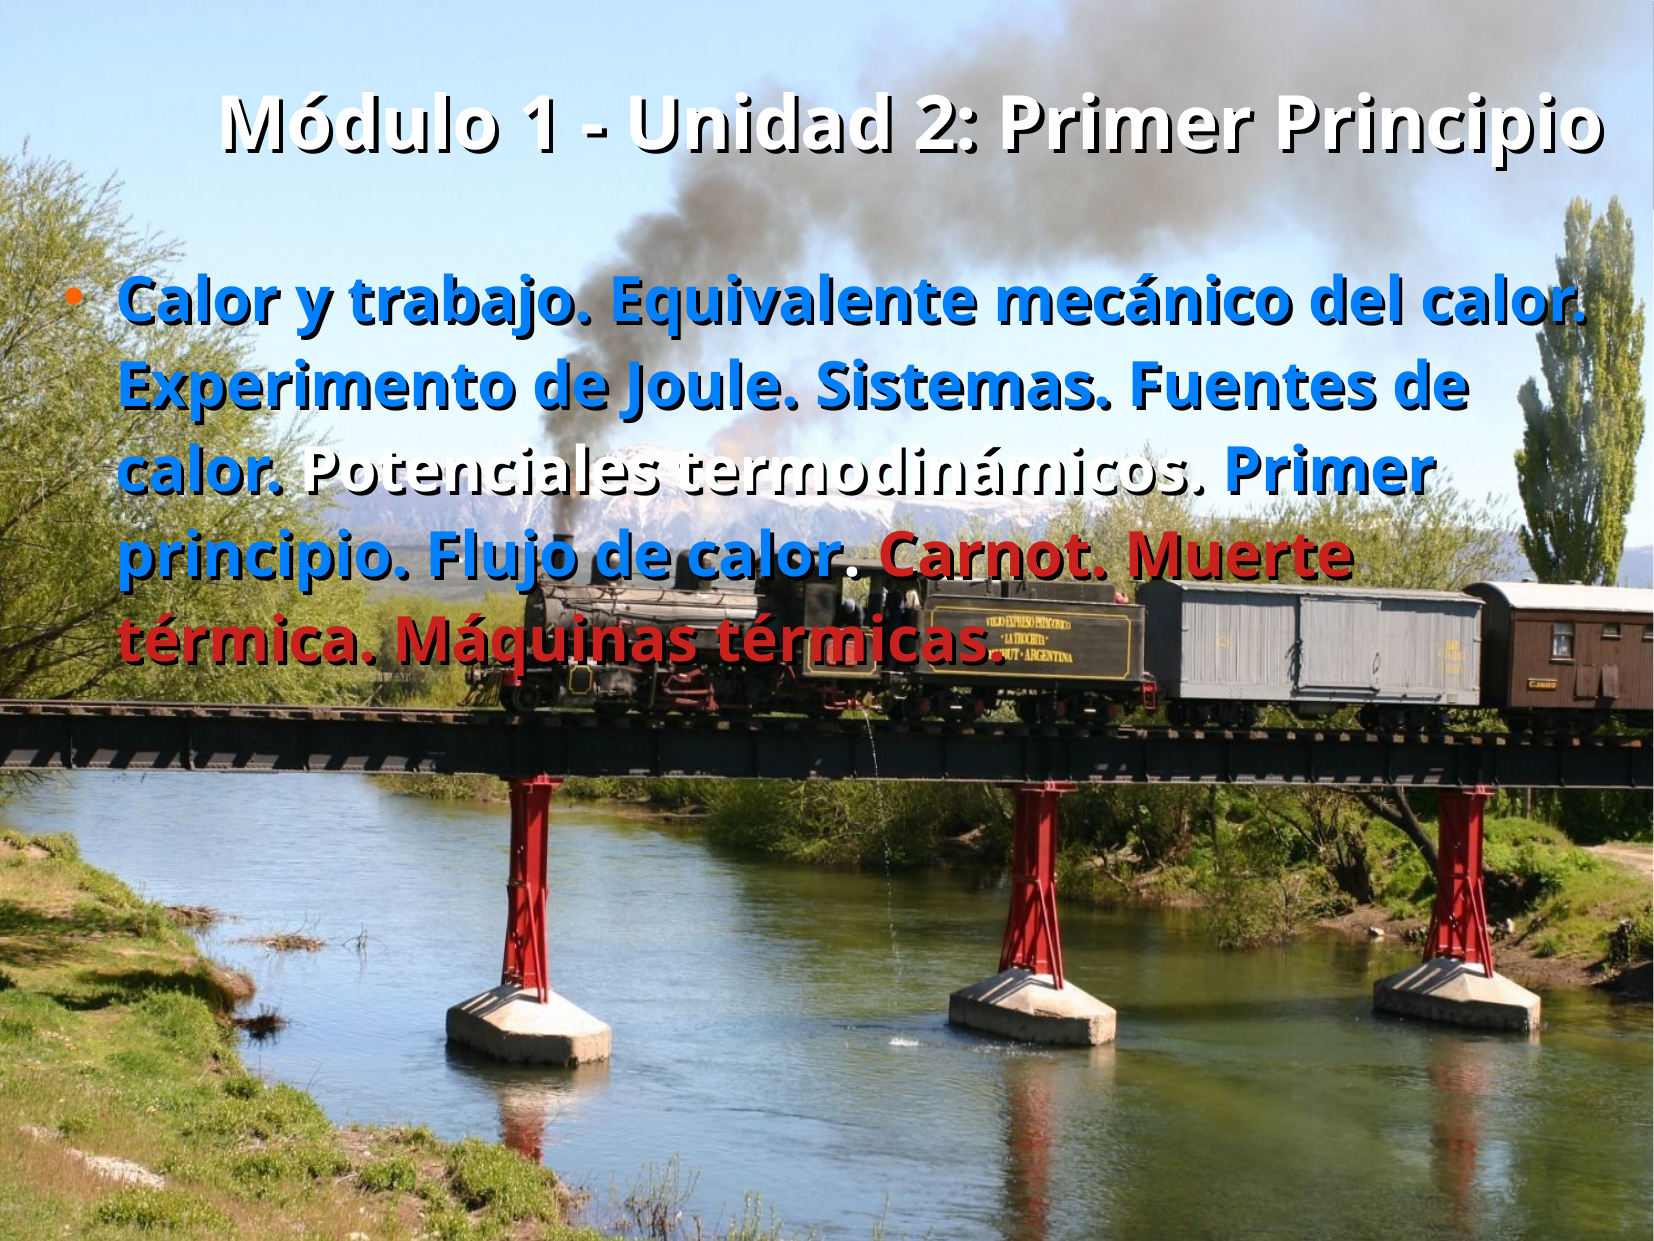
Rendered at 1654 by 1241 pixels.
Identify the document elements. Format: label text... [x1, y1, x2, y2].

picture [0, 0, 1654, 1241]
list Calor y trabajo. Equivalente mecánico del calor. Experimento de Joule. Sistemas. Fuentes de calor. Potenciales termodinámicos. Primer principio. Flujo de calor. Carnot. Muerte térmica. Máquinas térmicas. [45, 255, 1606, 1156]
title Módulo 1 - Unidad 2: Primer Principio [45, 0, 1606, 252]
